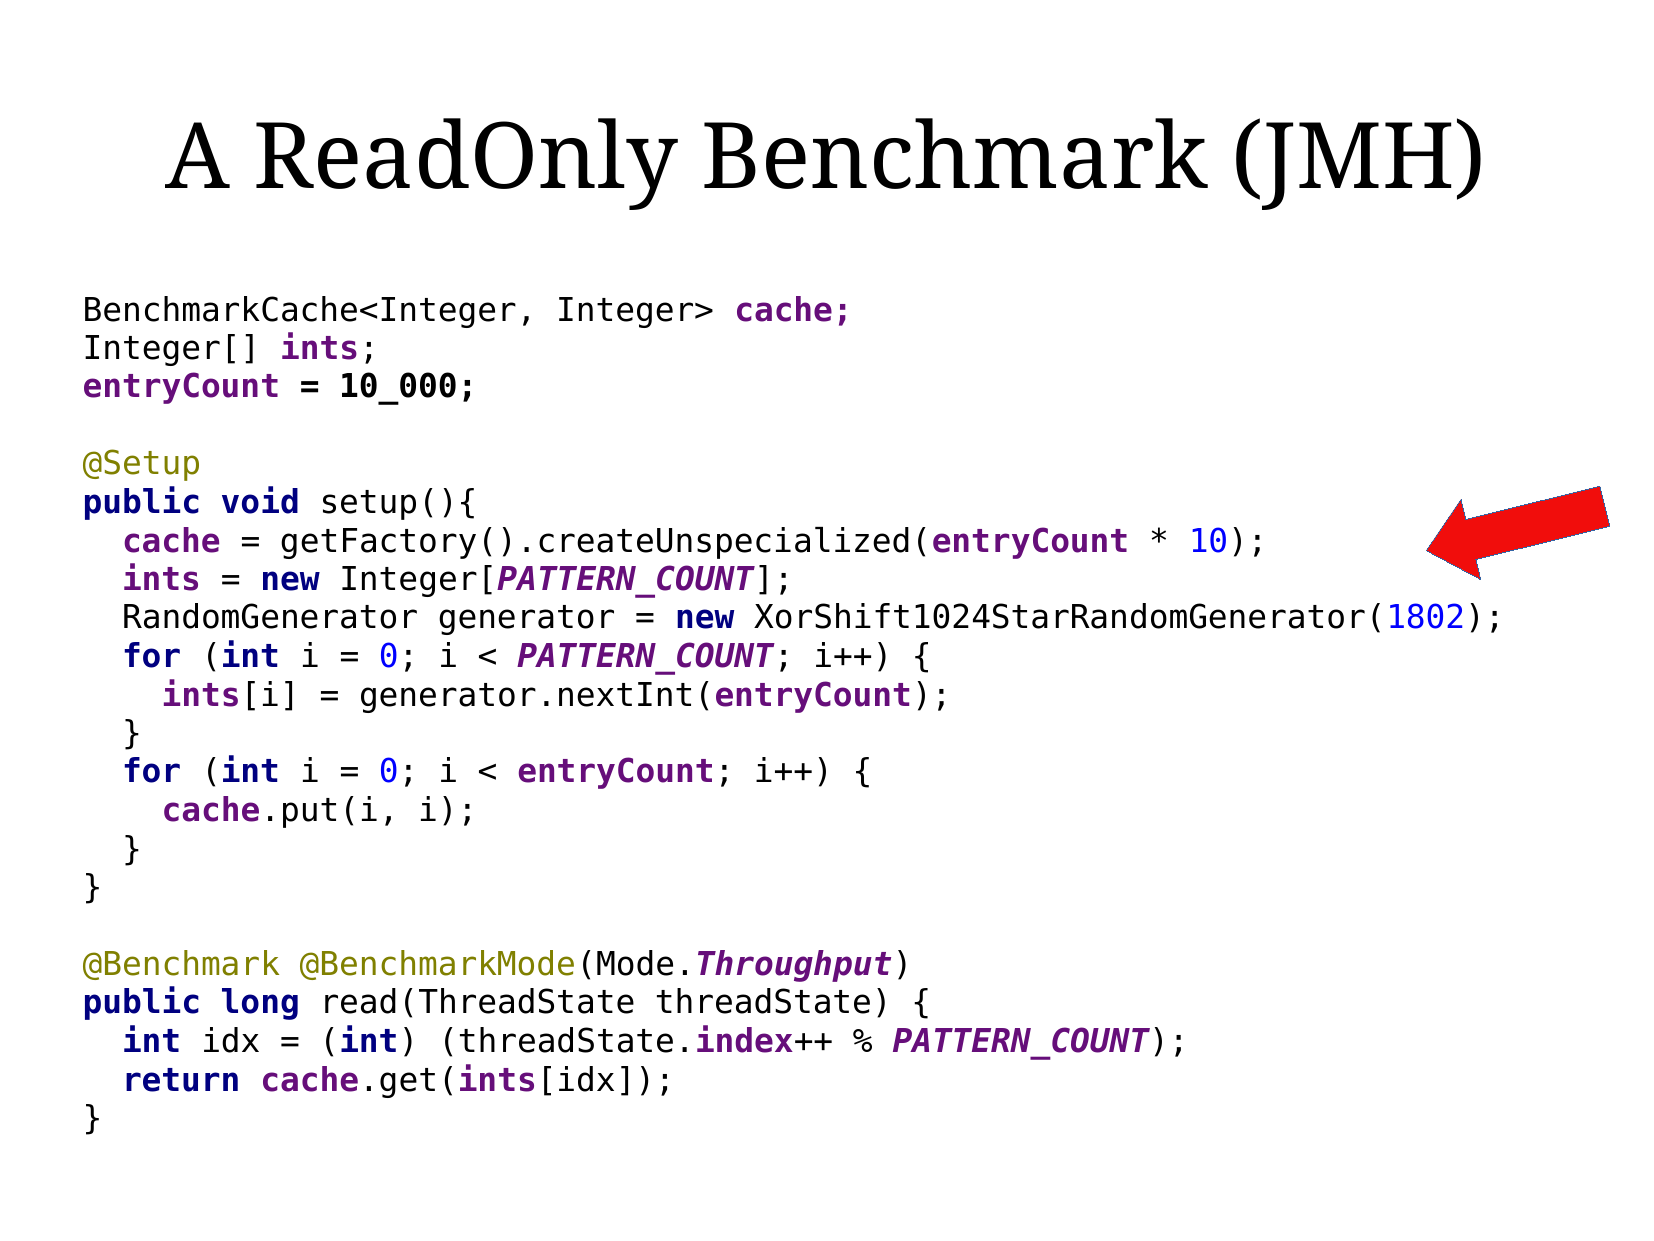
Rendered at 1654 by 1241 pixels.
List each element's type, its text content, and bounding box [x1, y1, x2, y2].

list BenchmarkCache<Integer, Integer> cache; Integer[] ints; entryCount = 10_000; @Setup public void setup(){ cache = getFactory().createUnspecialized(entryCount * 10); ints = new Integer[PATTERN_COUNT]; RandomGenerator generator = new XorShift1024StarRandomGenerator(1802); for (int i = 0; i < PATTERN_COUNT; i++) { ints[i] = generator.nextInt(entryCount); } for (int i = 0; i < entryCount; i++) { cache.put(i, i); } } @Benchmark @BenchmarkMode(Mode.Throughput) public long read(ThreadState threadState) { int idx = (int) (threadState.index++ % PATTERN_COUNT); return cache.get(ints[idx]); } [82, 290, 1571, 1193]
title A ReadOnly Benchmark (JMH) [82, 49, 1571, 257]
text_box [1426, 486, 1610, 580]
